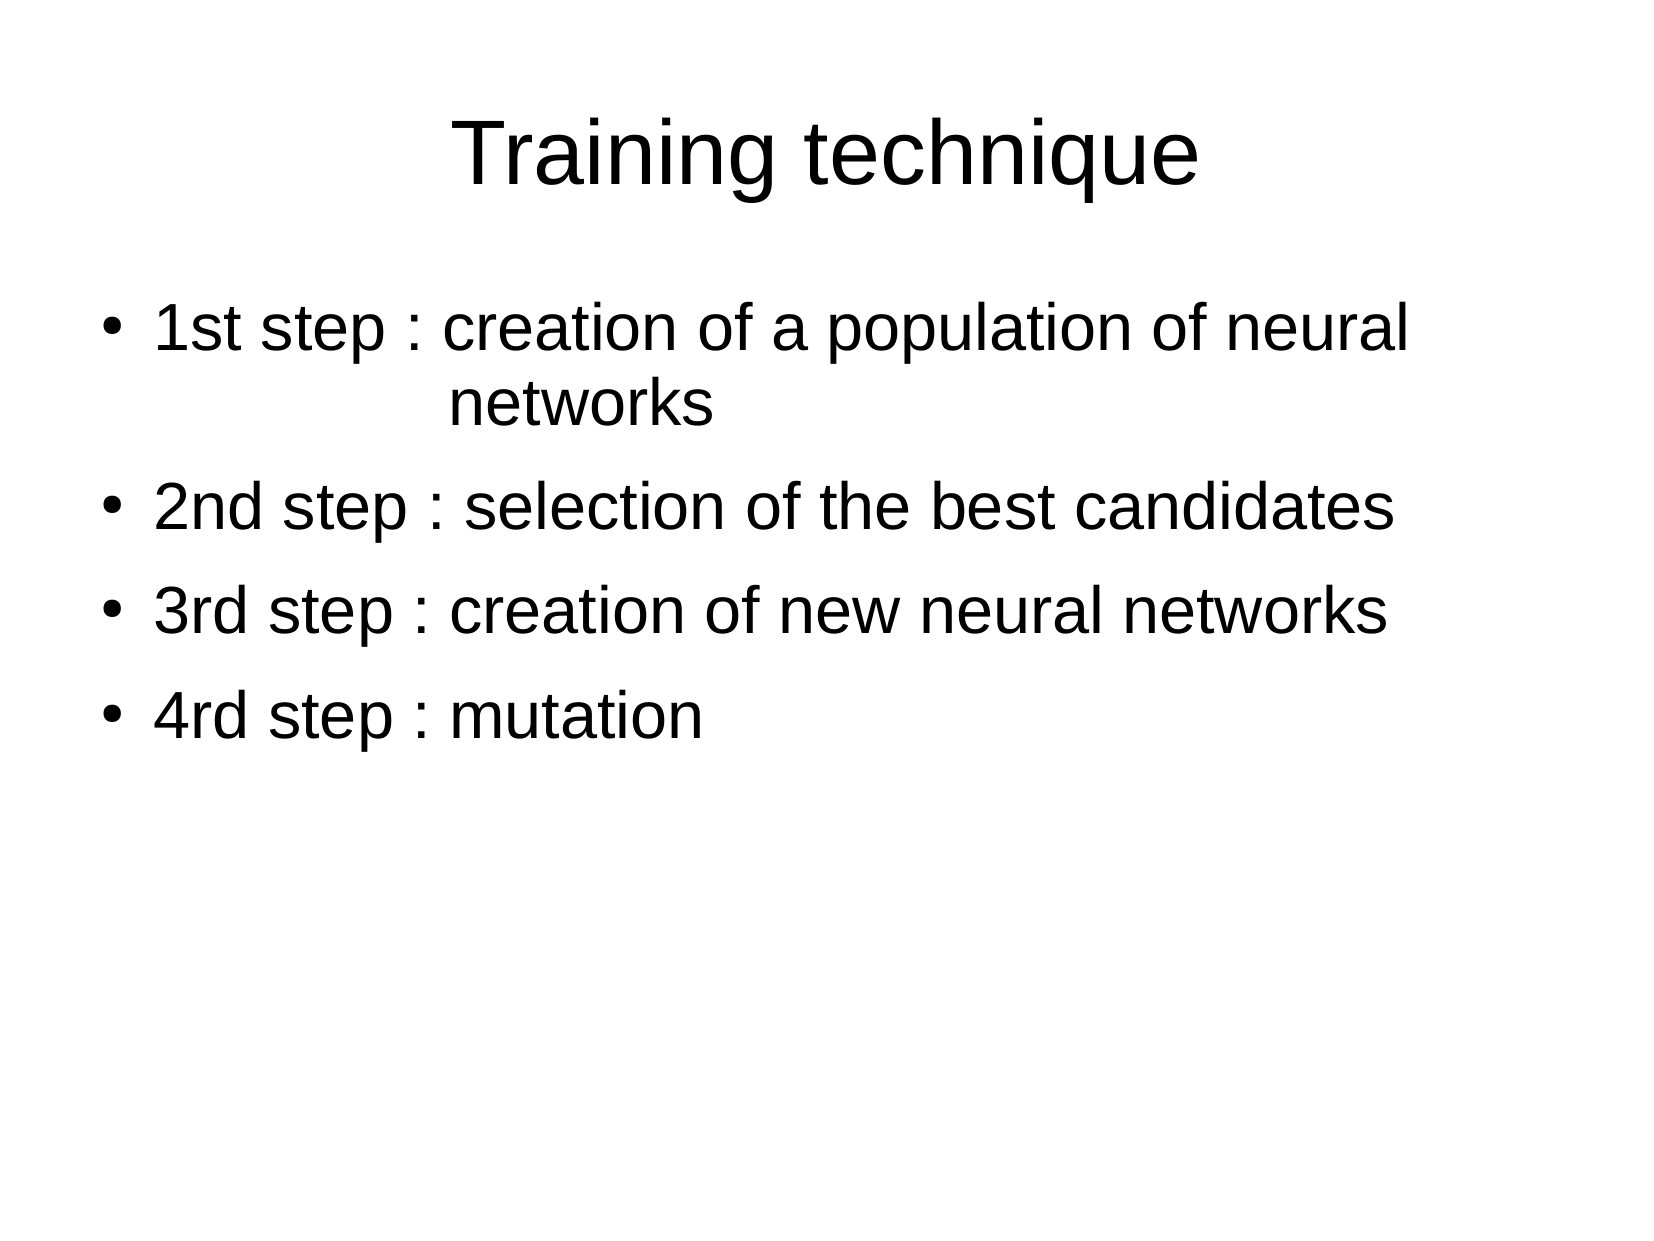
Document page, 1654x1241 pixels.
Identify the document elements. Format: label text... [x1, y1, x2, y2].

title Training technique [82, 49, 1571, 257]
list 1st step : creation of a population of neural networks 2nd step : selection of the best candidates 3rd step : creation of new neural networks 4rd step : mutation [82, 290, 1571, 1010]
